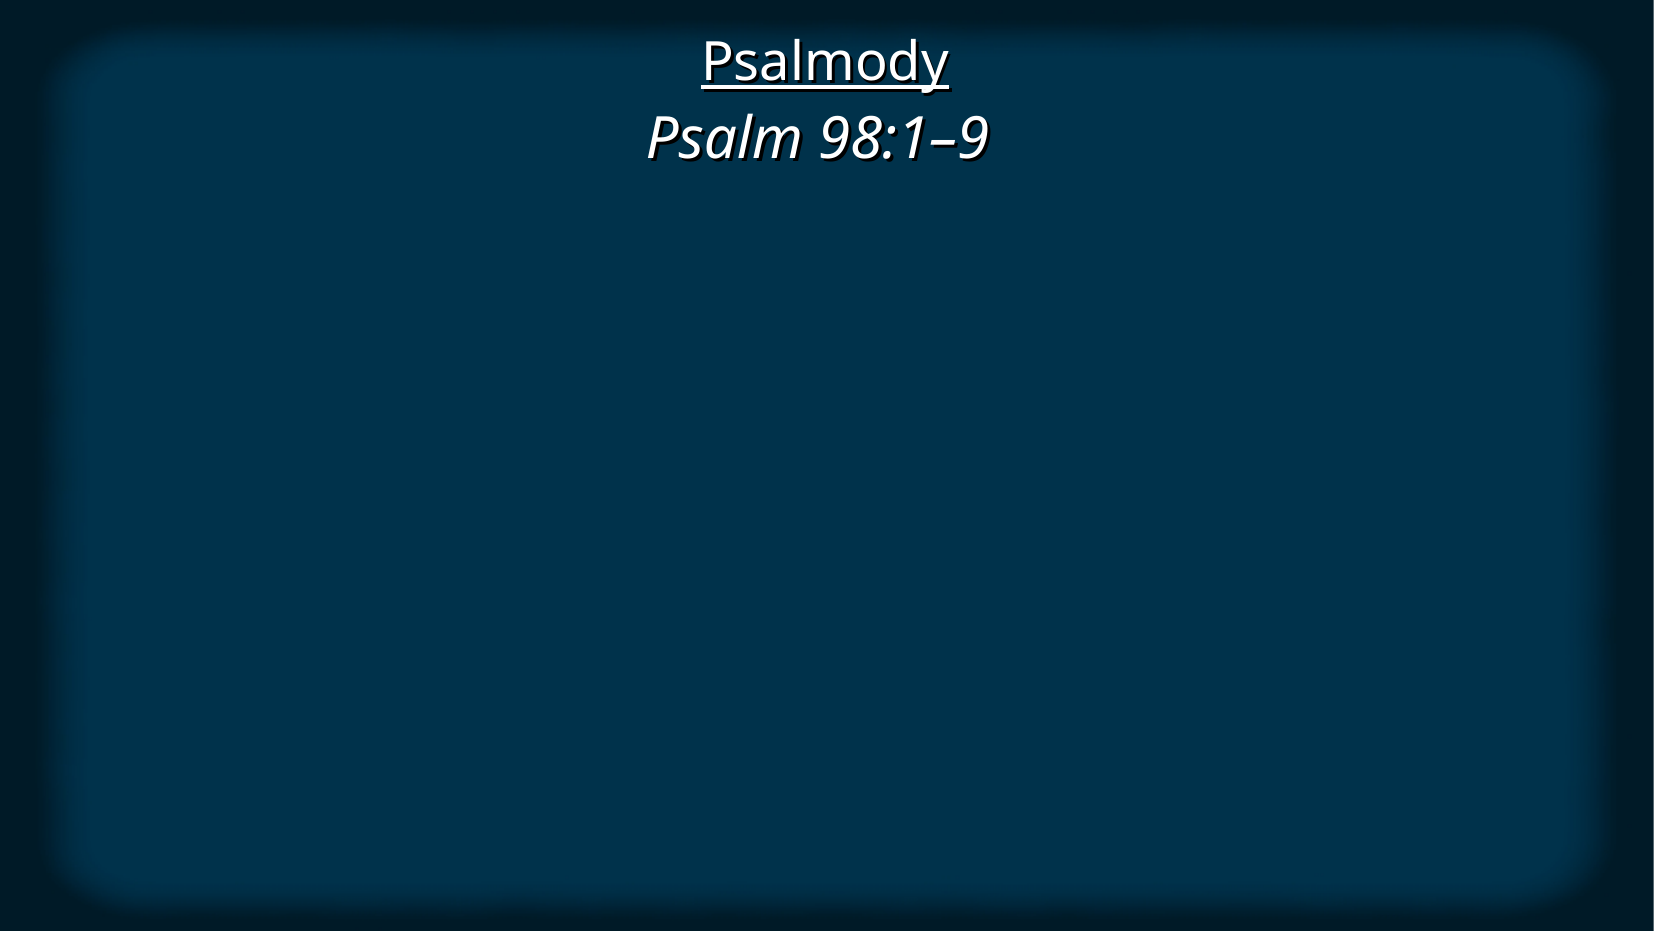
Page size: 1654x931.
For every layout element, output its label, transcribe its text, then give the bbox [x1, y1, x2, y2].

text_box Psalmody Psalm 98:1–9 [75, 15, 1576, 179]
picture [0, 0, 1654, 931]
